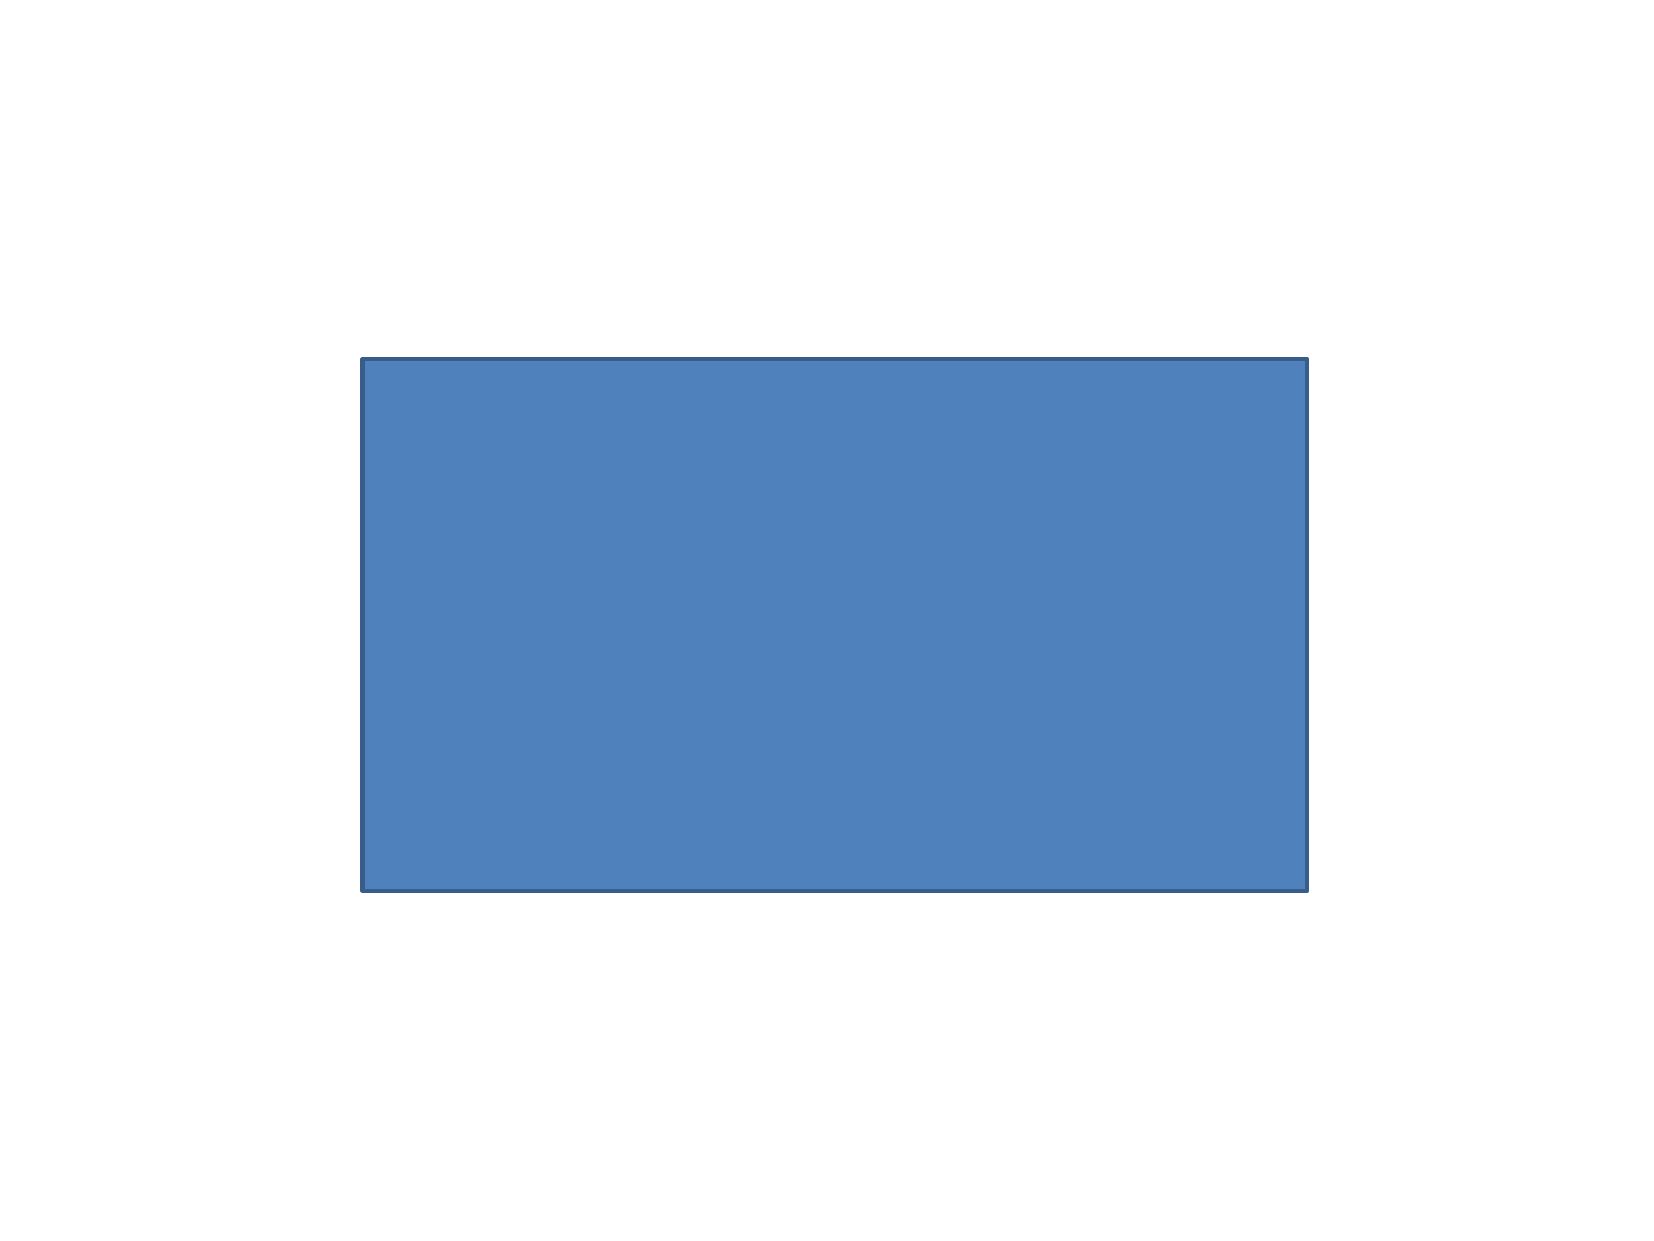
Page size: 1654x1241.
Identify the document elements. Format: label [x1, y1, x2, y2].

text_box [362, 359, 1308, 891]
